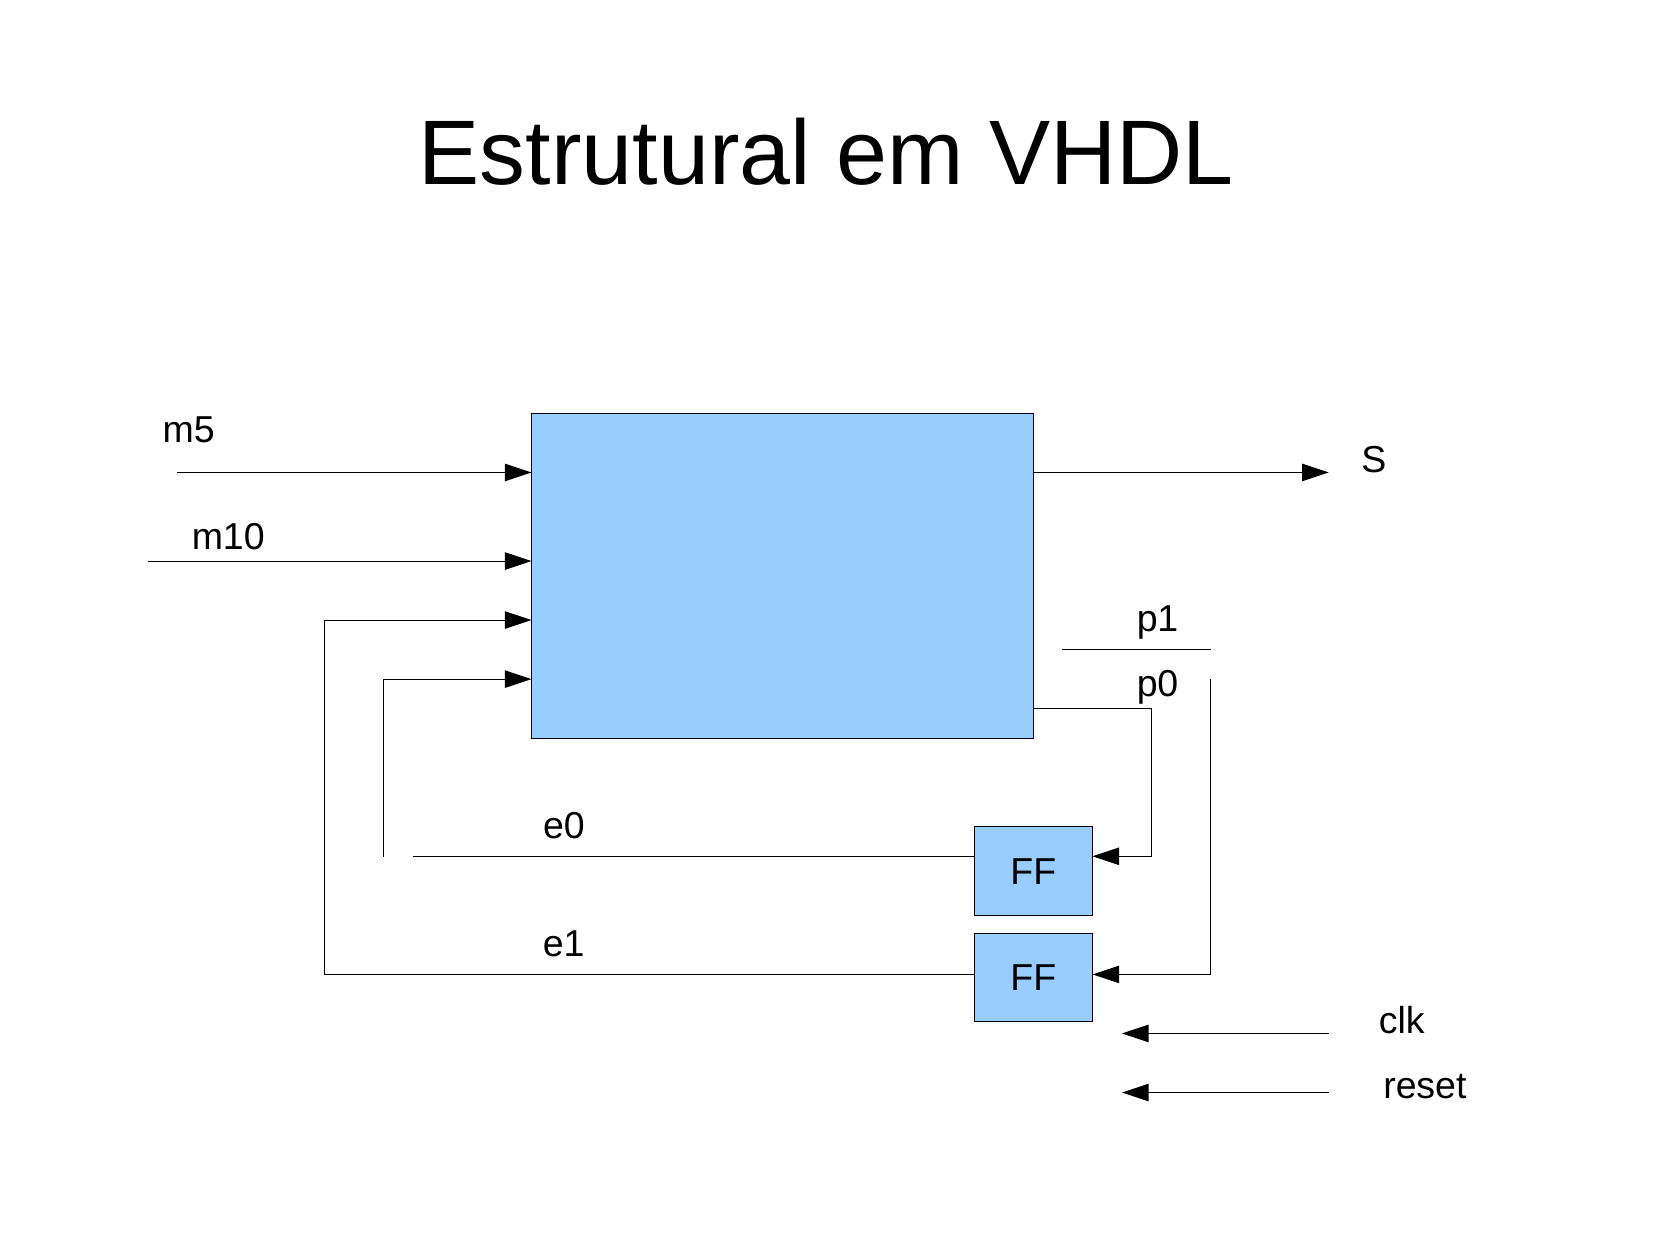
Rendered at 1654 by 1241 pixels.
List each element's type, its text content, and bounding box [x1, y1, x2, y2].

text_box FF [974, 933, 1093, 1022]
text_box p0 [1122, 655, 1194, 713]
text_box e0 [528, 797, 600, 855]
text_box reset [1368, 1057, 1482, 1114]
text_box m10 [177, 507, 280, 565]
text_box FF [974, 826, 1093, 916]
text_box [531, 413, 1034, 739]
text_box m5 [147, 401, 230, 459]
title Estrutural em VHDL [82, 56, 1571, 250]
text_box S [1346, 431, 1402, 488]
text_box p1 [1122, 590, 1194, 648]
text_box clk [1364, 992, 1440, 1049]
text_box e1 [528, 915, 600, 973]
